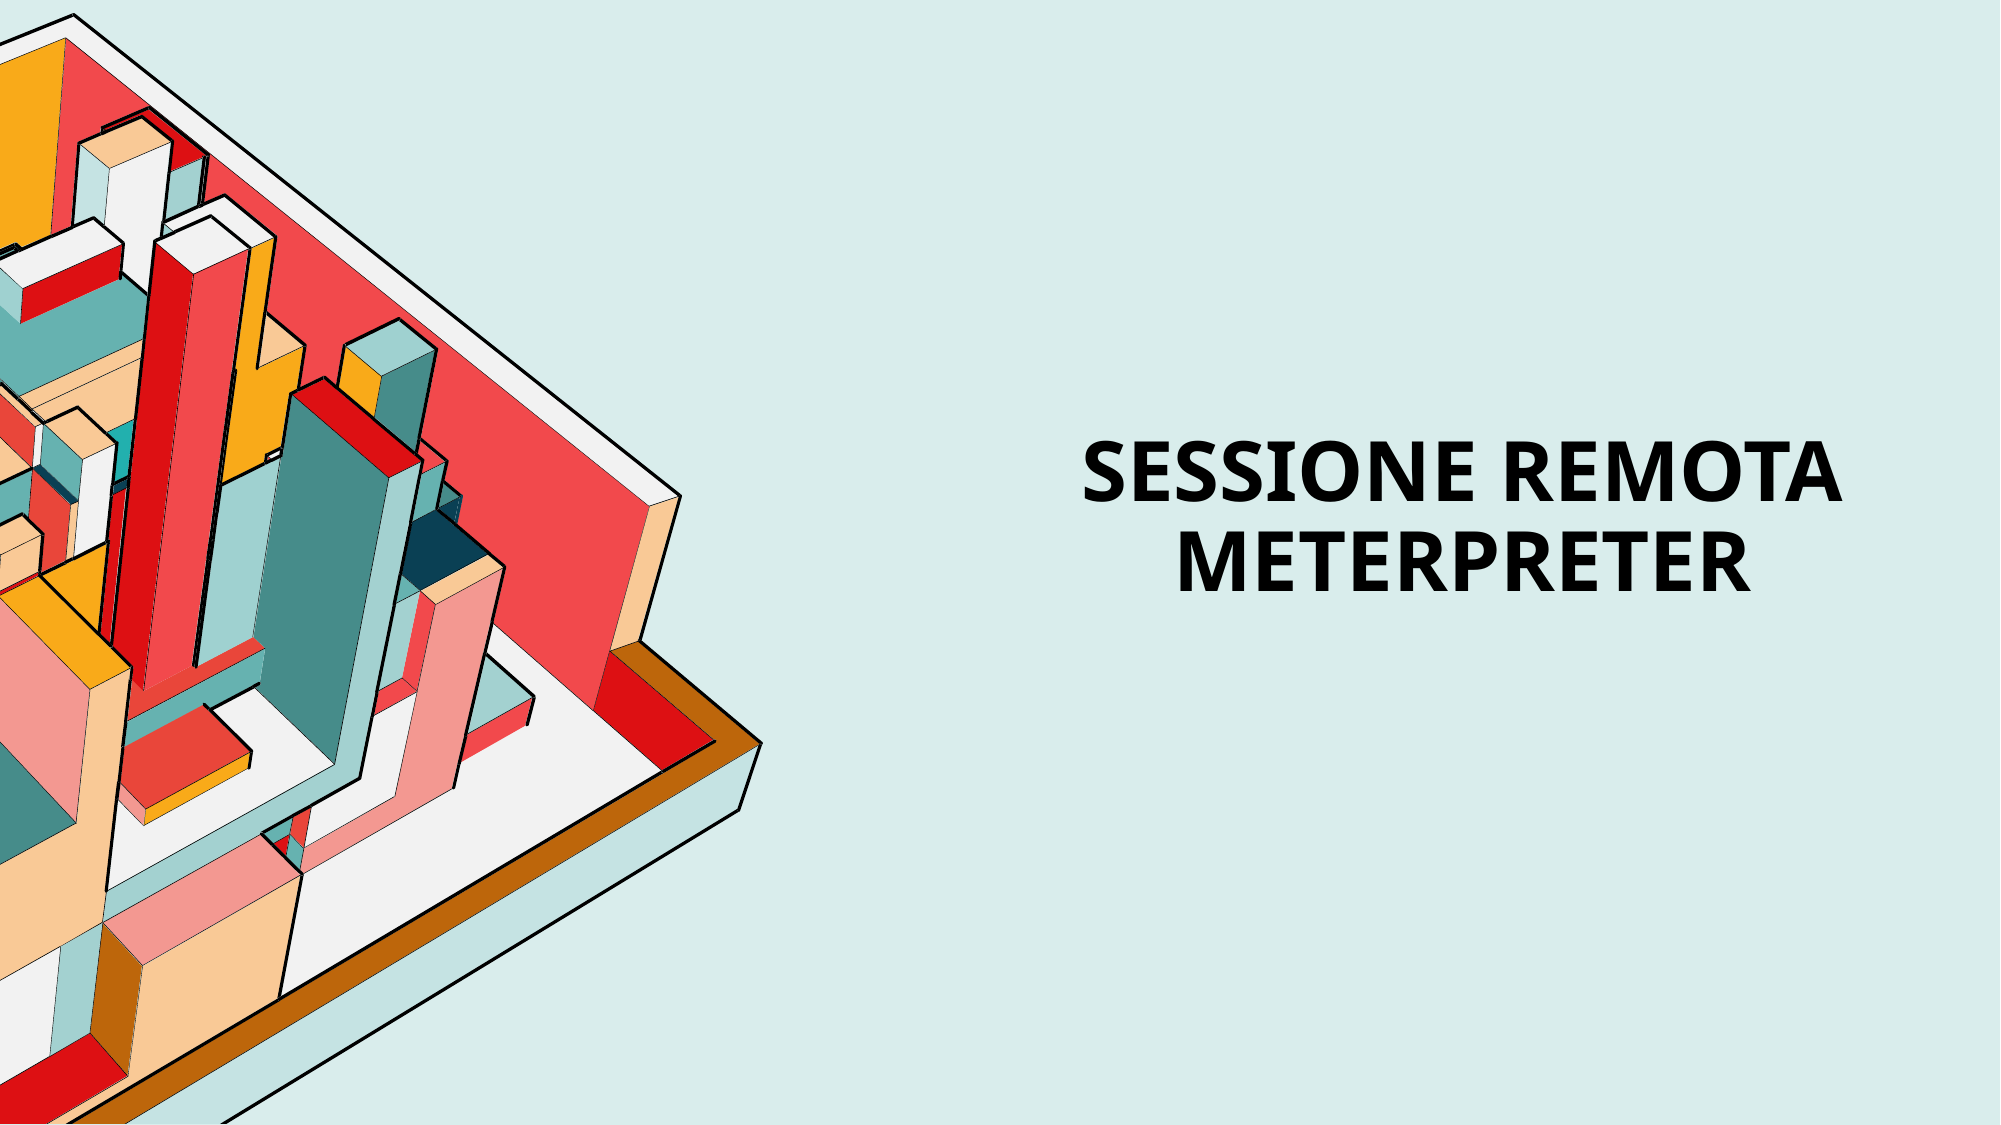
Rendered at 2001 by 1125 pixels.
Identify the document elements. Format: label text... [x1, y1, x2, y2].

title Sessione remota Meterpreter [999, 72, 1758, 617]
